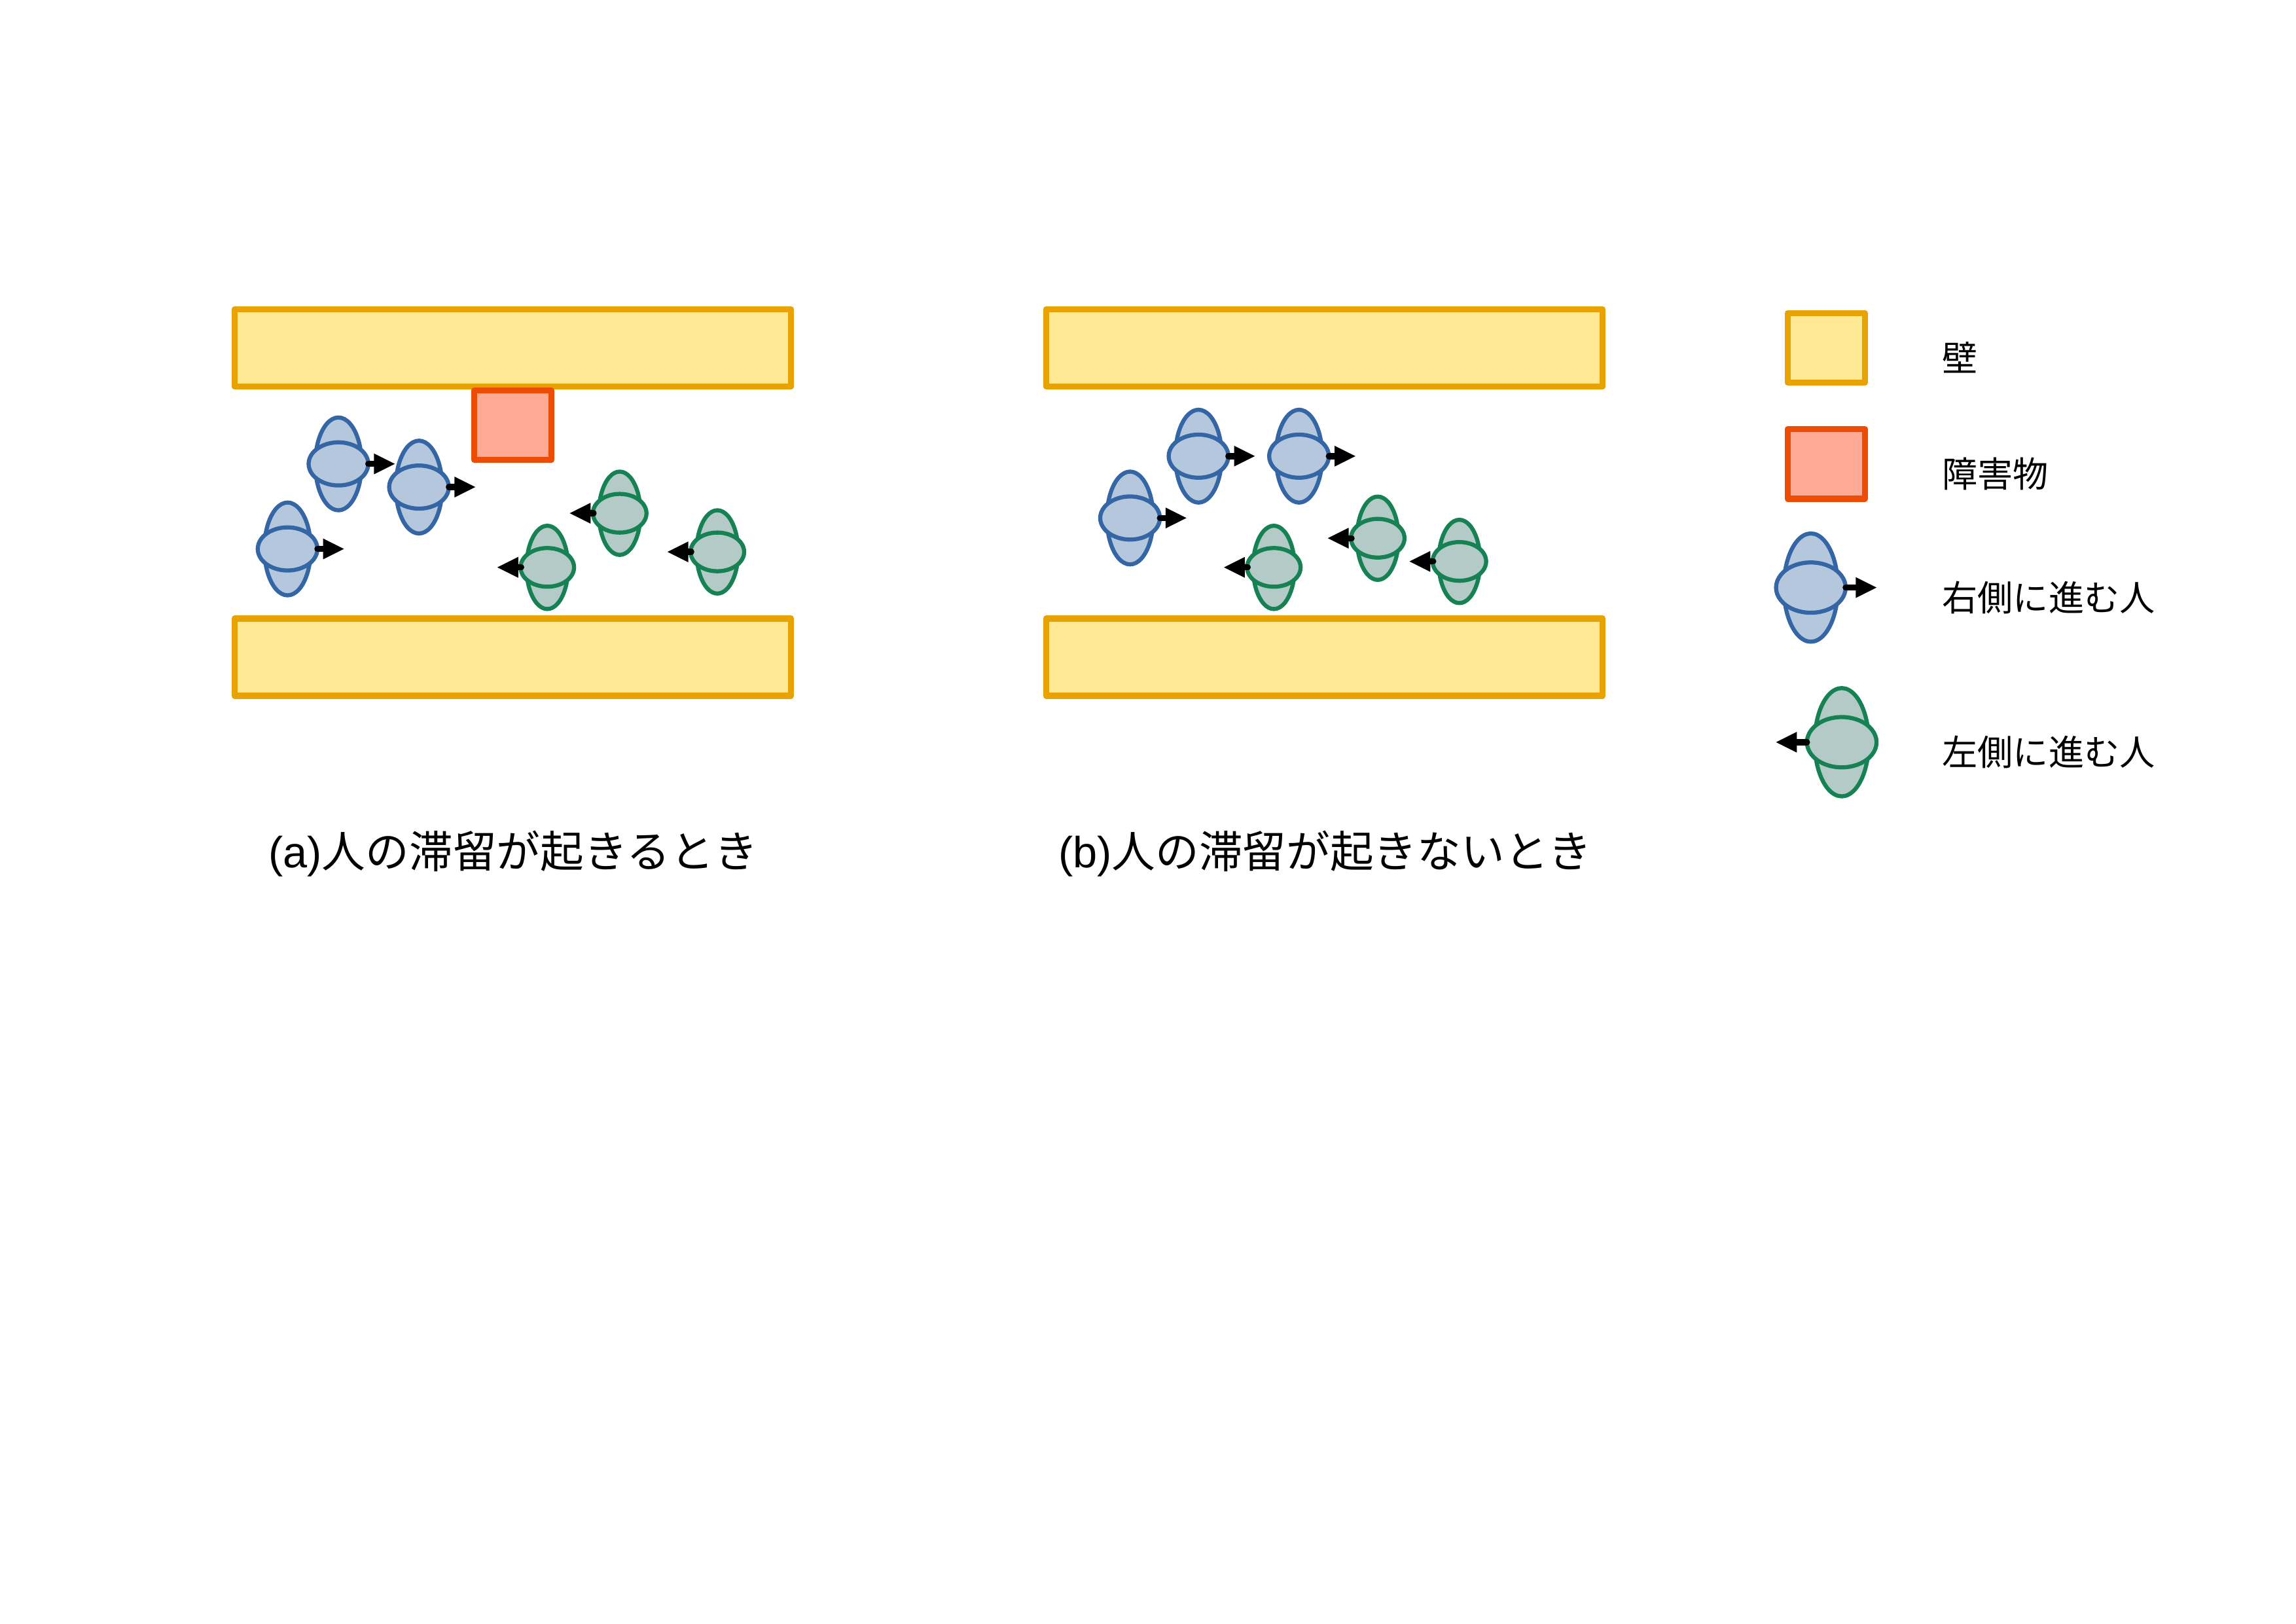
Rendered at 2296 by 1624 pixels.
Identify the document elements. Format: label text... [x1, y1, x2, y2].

text_box 右側に進む人 [1932, 565, 2165, 611]
text_box (b)人の滞留が起きないとき [1049, 812, 1602, 871]
text_box 左側に進む人 [1932, 719, 2165, 765]
text_box [139, 201, 2211, 936]
text_box 壁 [1932, 325, 1988, 371]
text_box (a)人の滞留が起きるとき [259, 812, 769, 871]
text_box 障害物 [1932, 441, 2059, 487]
